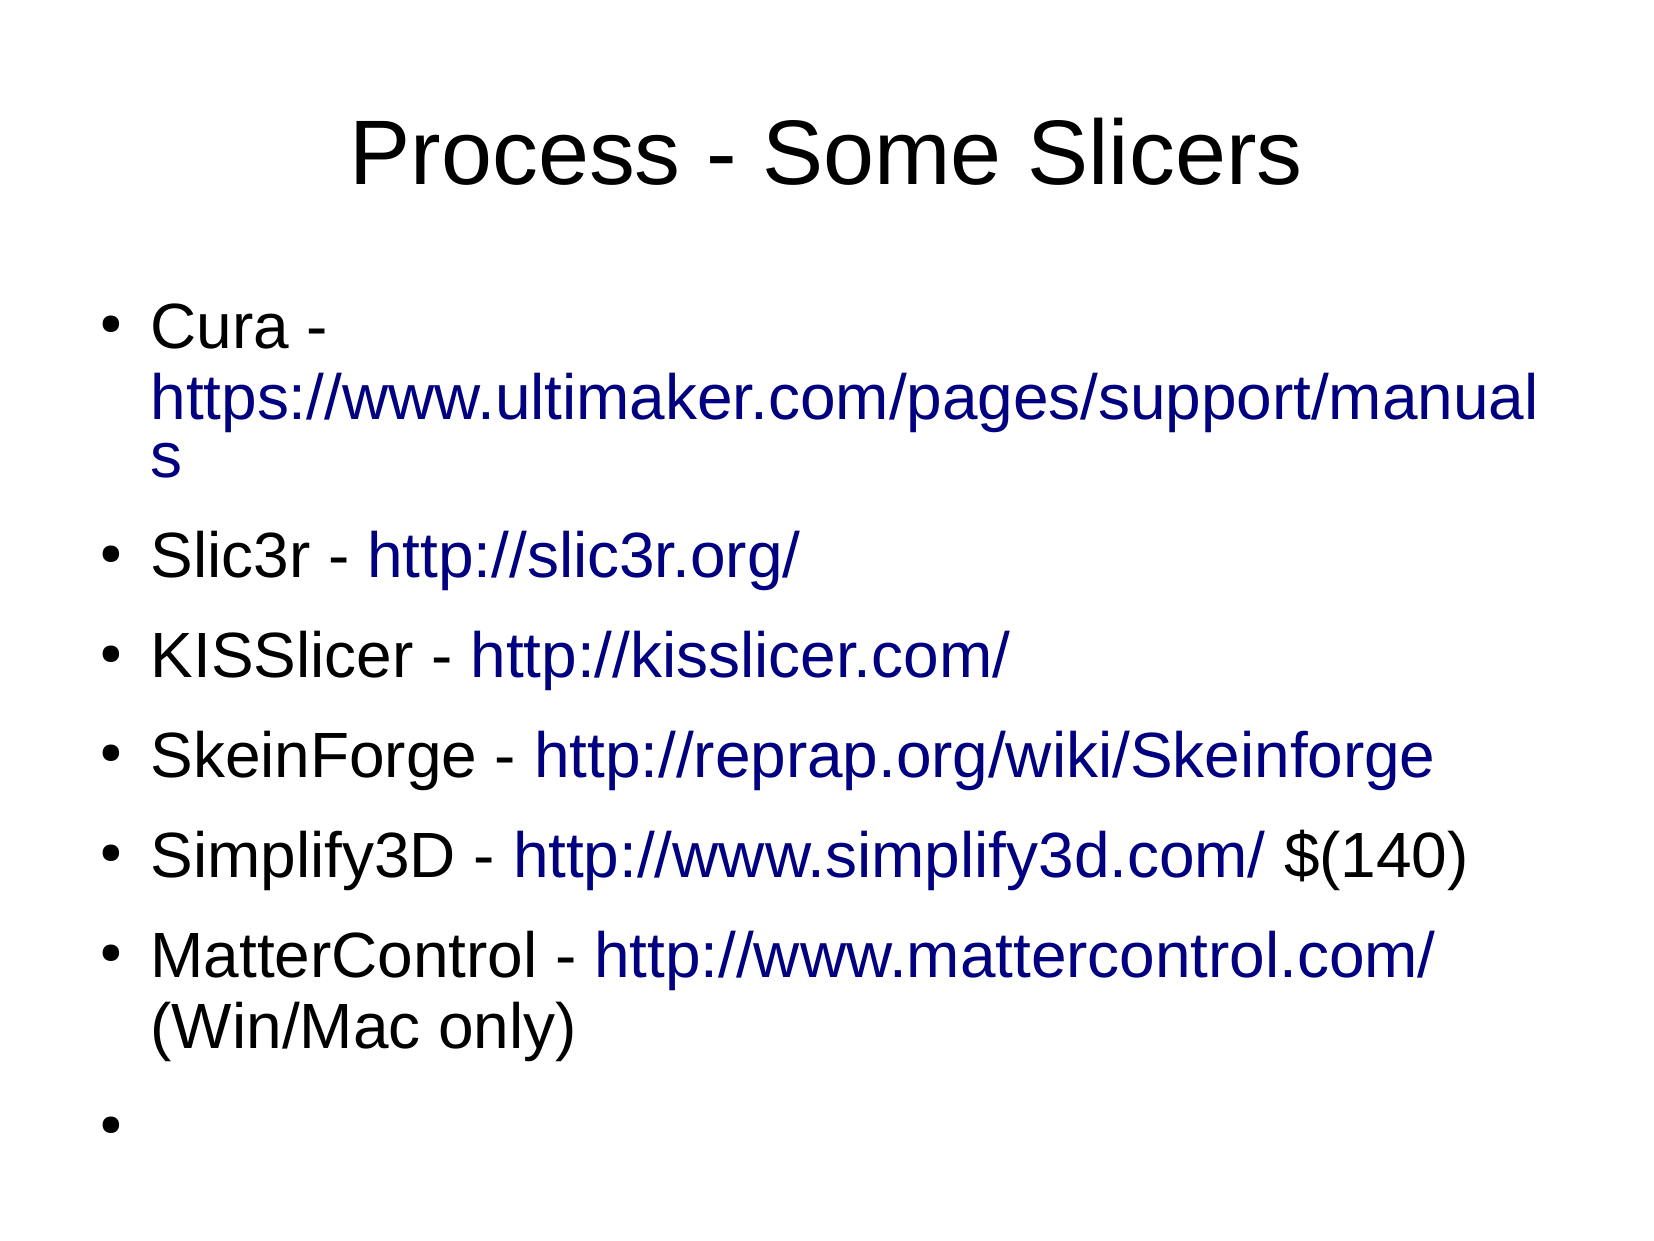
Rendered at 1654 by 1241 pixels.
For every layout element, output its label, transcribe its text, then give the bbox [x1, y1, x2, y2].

title Process - Some Slicers [82, 49, 1571, 257]
list Cura - https://www.ultimaker.com/pages/support/manuals Slic3r - http://slic3r.org/ KISSlicer - http://kisslicer.com/ SkeinForge - http://reprap.org/wiki/Skeinforge Simplify3D - http://www.simplify3d.com/ $(140) MatterControl - http://www.mattercontrol.com/ (Win/Mac only) [82, 290, 1571, 1010]
